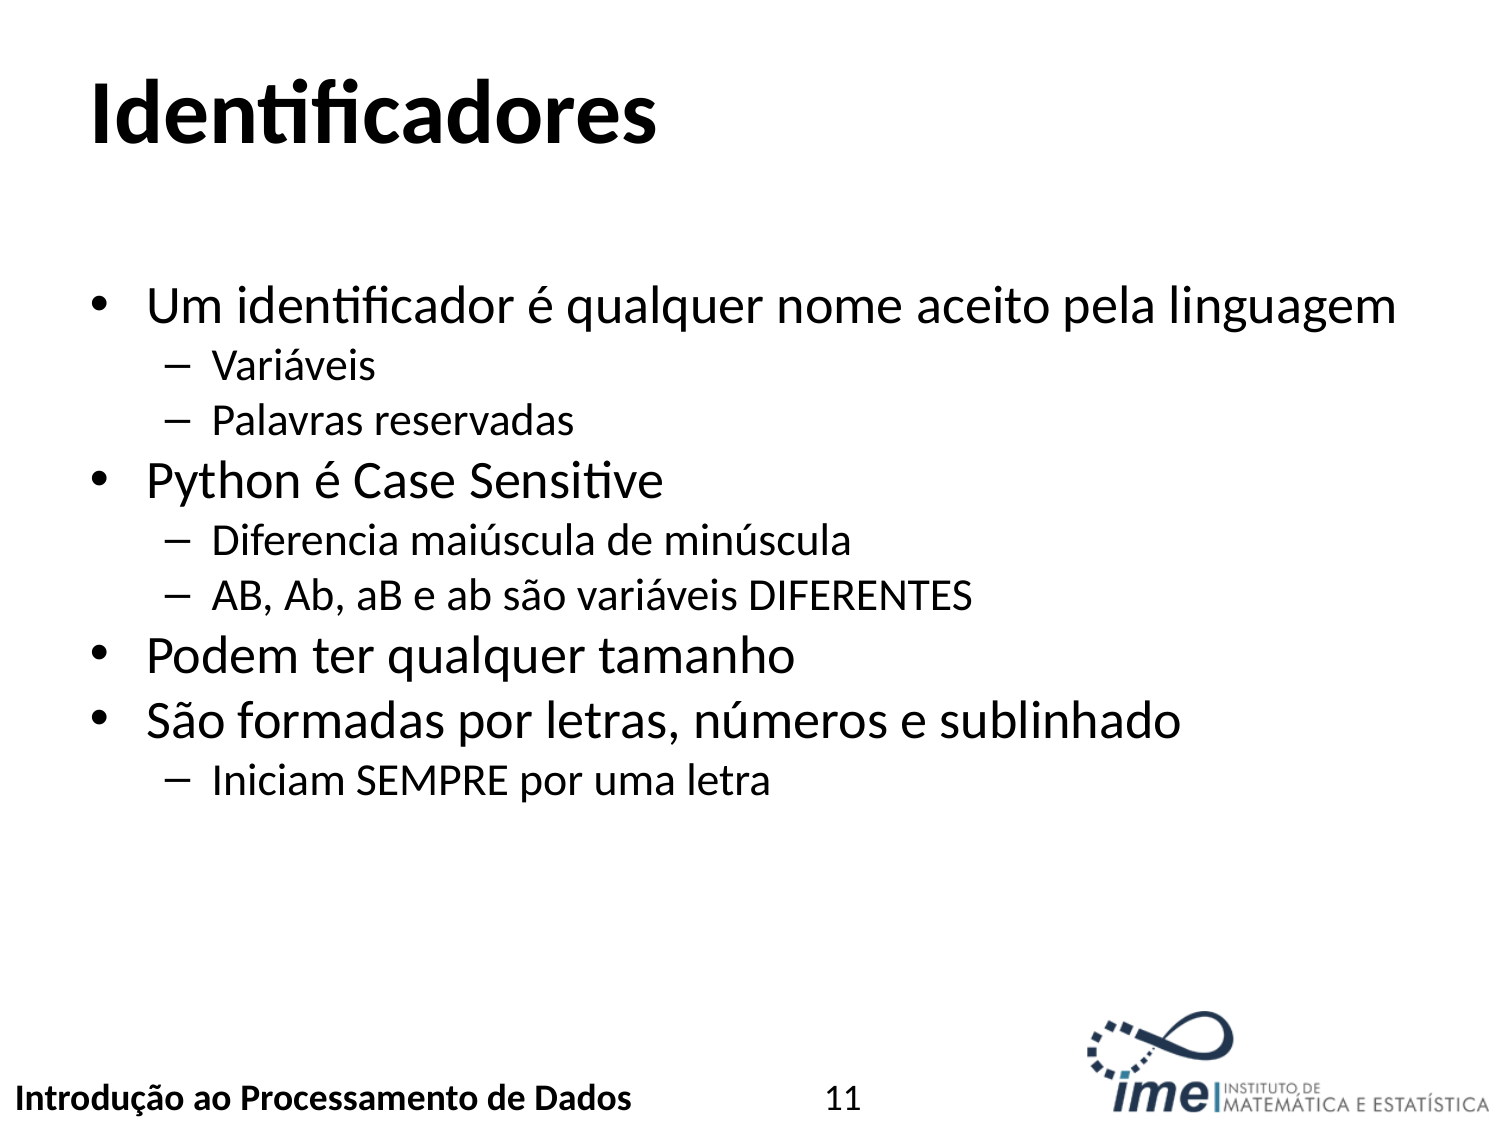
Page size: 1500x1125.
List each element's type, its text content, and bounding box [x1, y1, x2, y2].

text_box Identificadores [75, 45, 1425, 233]
text_box <number> [808, 1065, 1159, 1125]
picture [1086, 1011, 1495, 1115]
text_box Um identificador é qualquer nome aceito pela linguagem Variáveis Palavras reservadas Python é Case Sensitive Diferencia maiúscula de minúscula AB, Ab, aB e ab são variáveis DIFERENTES Podem ter qualquer tamanho São formadas por letras, números e sublinhado Iniciam SEMPRE por uma letra [75, 262, 1425, 1005]
